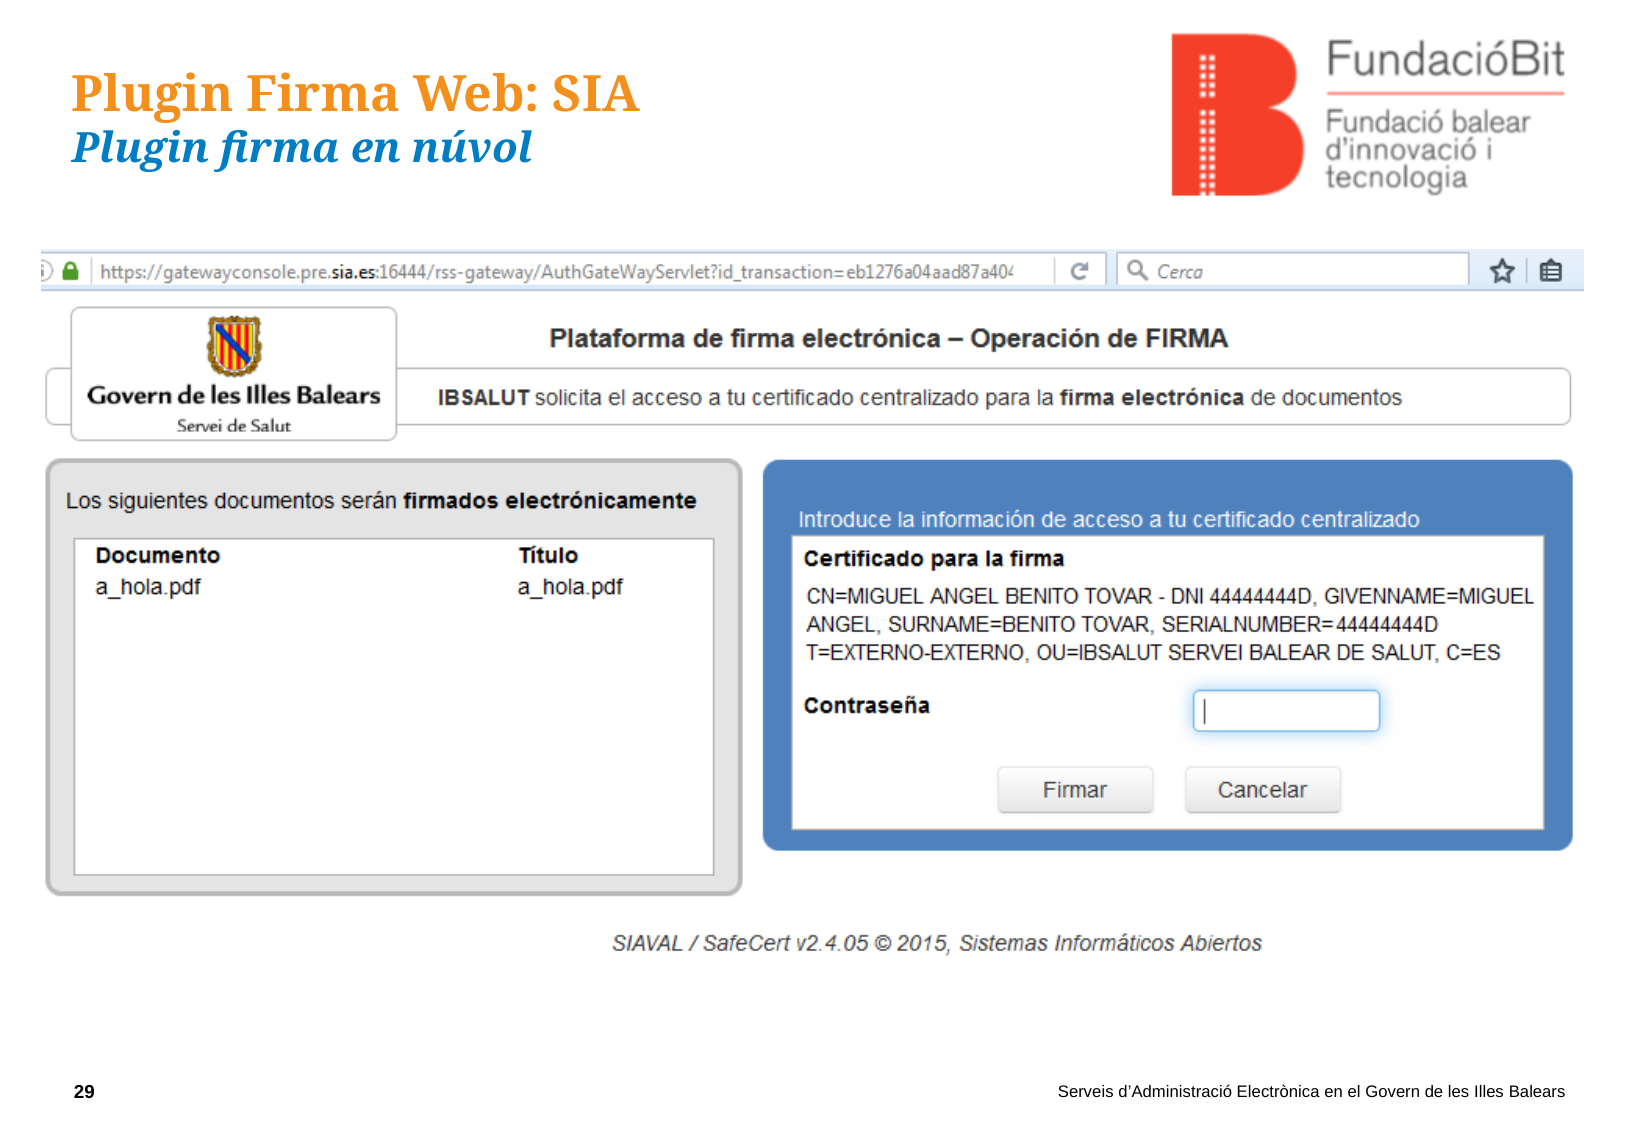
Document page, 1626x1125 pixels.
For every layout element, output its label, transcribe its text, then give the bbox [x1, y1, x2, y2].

slide_number <número> [73, 1079, 125, 1104]
text_box Plugin Firma Web: SIA Plugin firma en núvol [71, 61, 1569, 165]
picture [1155, 24, 1602, 211]
picture [41, 249, 1584, 987]
